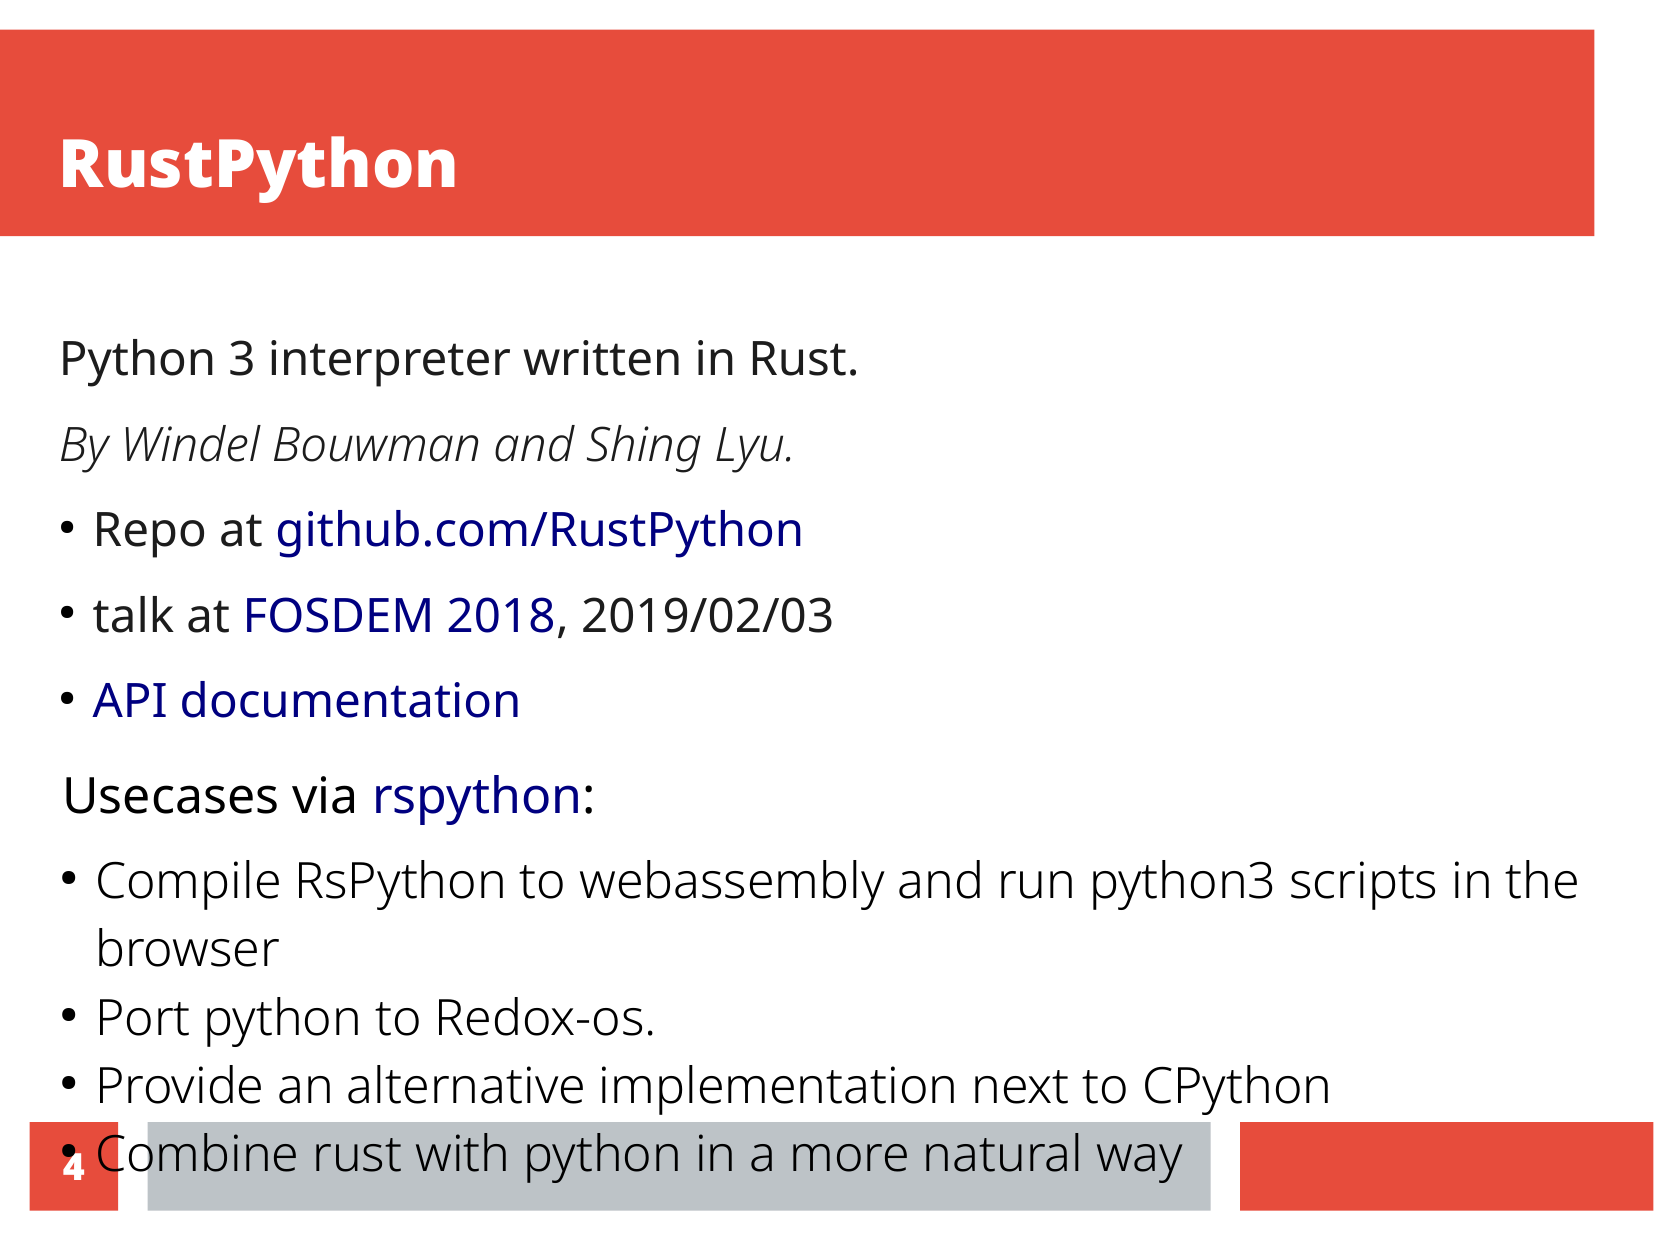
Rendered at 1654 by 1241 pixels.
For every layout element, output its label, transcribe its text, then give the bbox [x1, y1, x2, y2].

text_box Compile RsPython to webassembly and run python3 scripts in the browser Port python to Redox-os. Provide an alternative implementation next to CPython Combine rust with python in a more natural way [45, 837, 1636, 1123]
list Python 3 interpreter written in Rust. By Windel Bouwman and Shing Lyu. Repo at github.com/RustPython talk at FOSDEM 2018, 2019/02/03 API documentation [59, 324, 1606, 736]
text_box Usecases via rspython: [47, 752, 1654, 843]
title RustPython [59, 59, 1595, 207]
